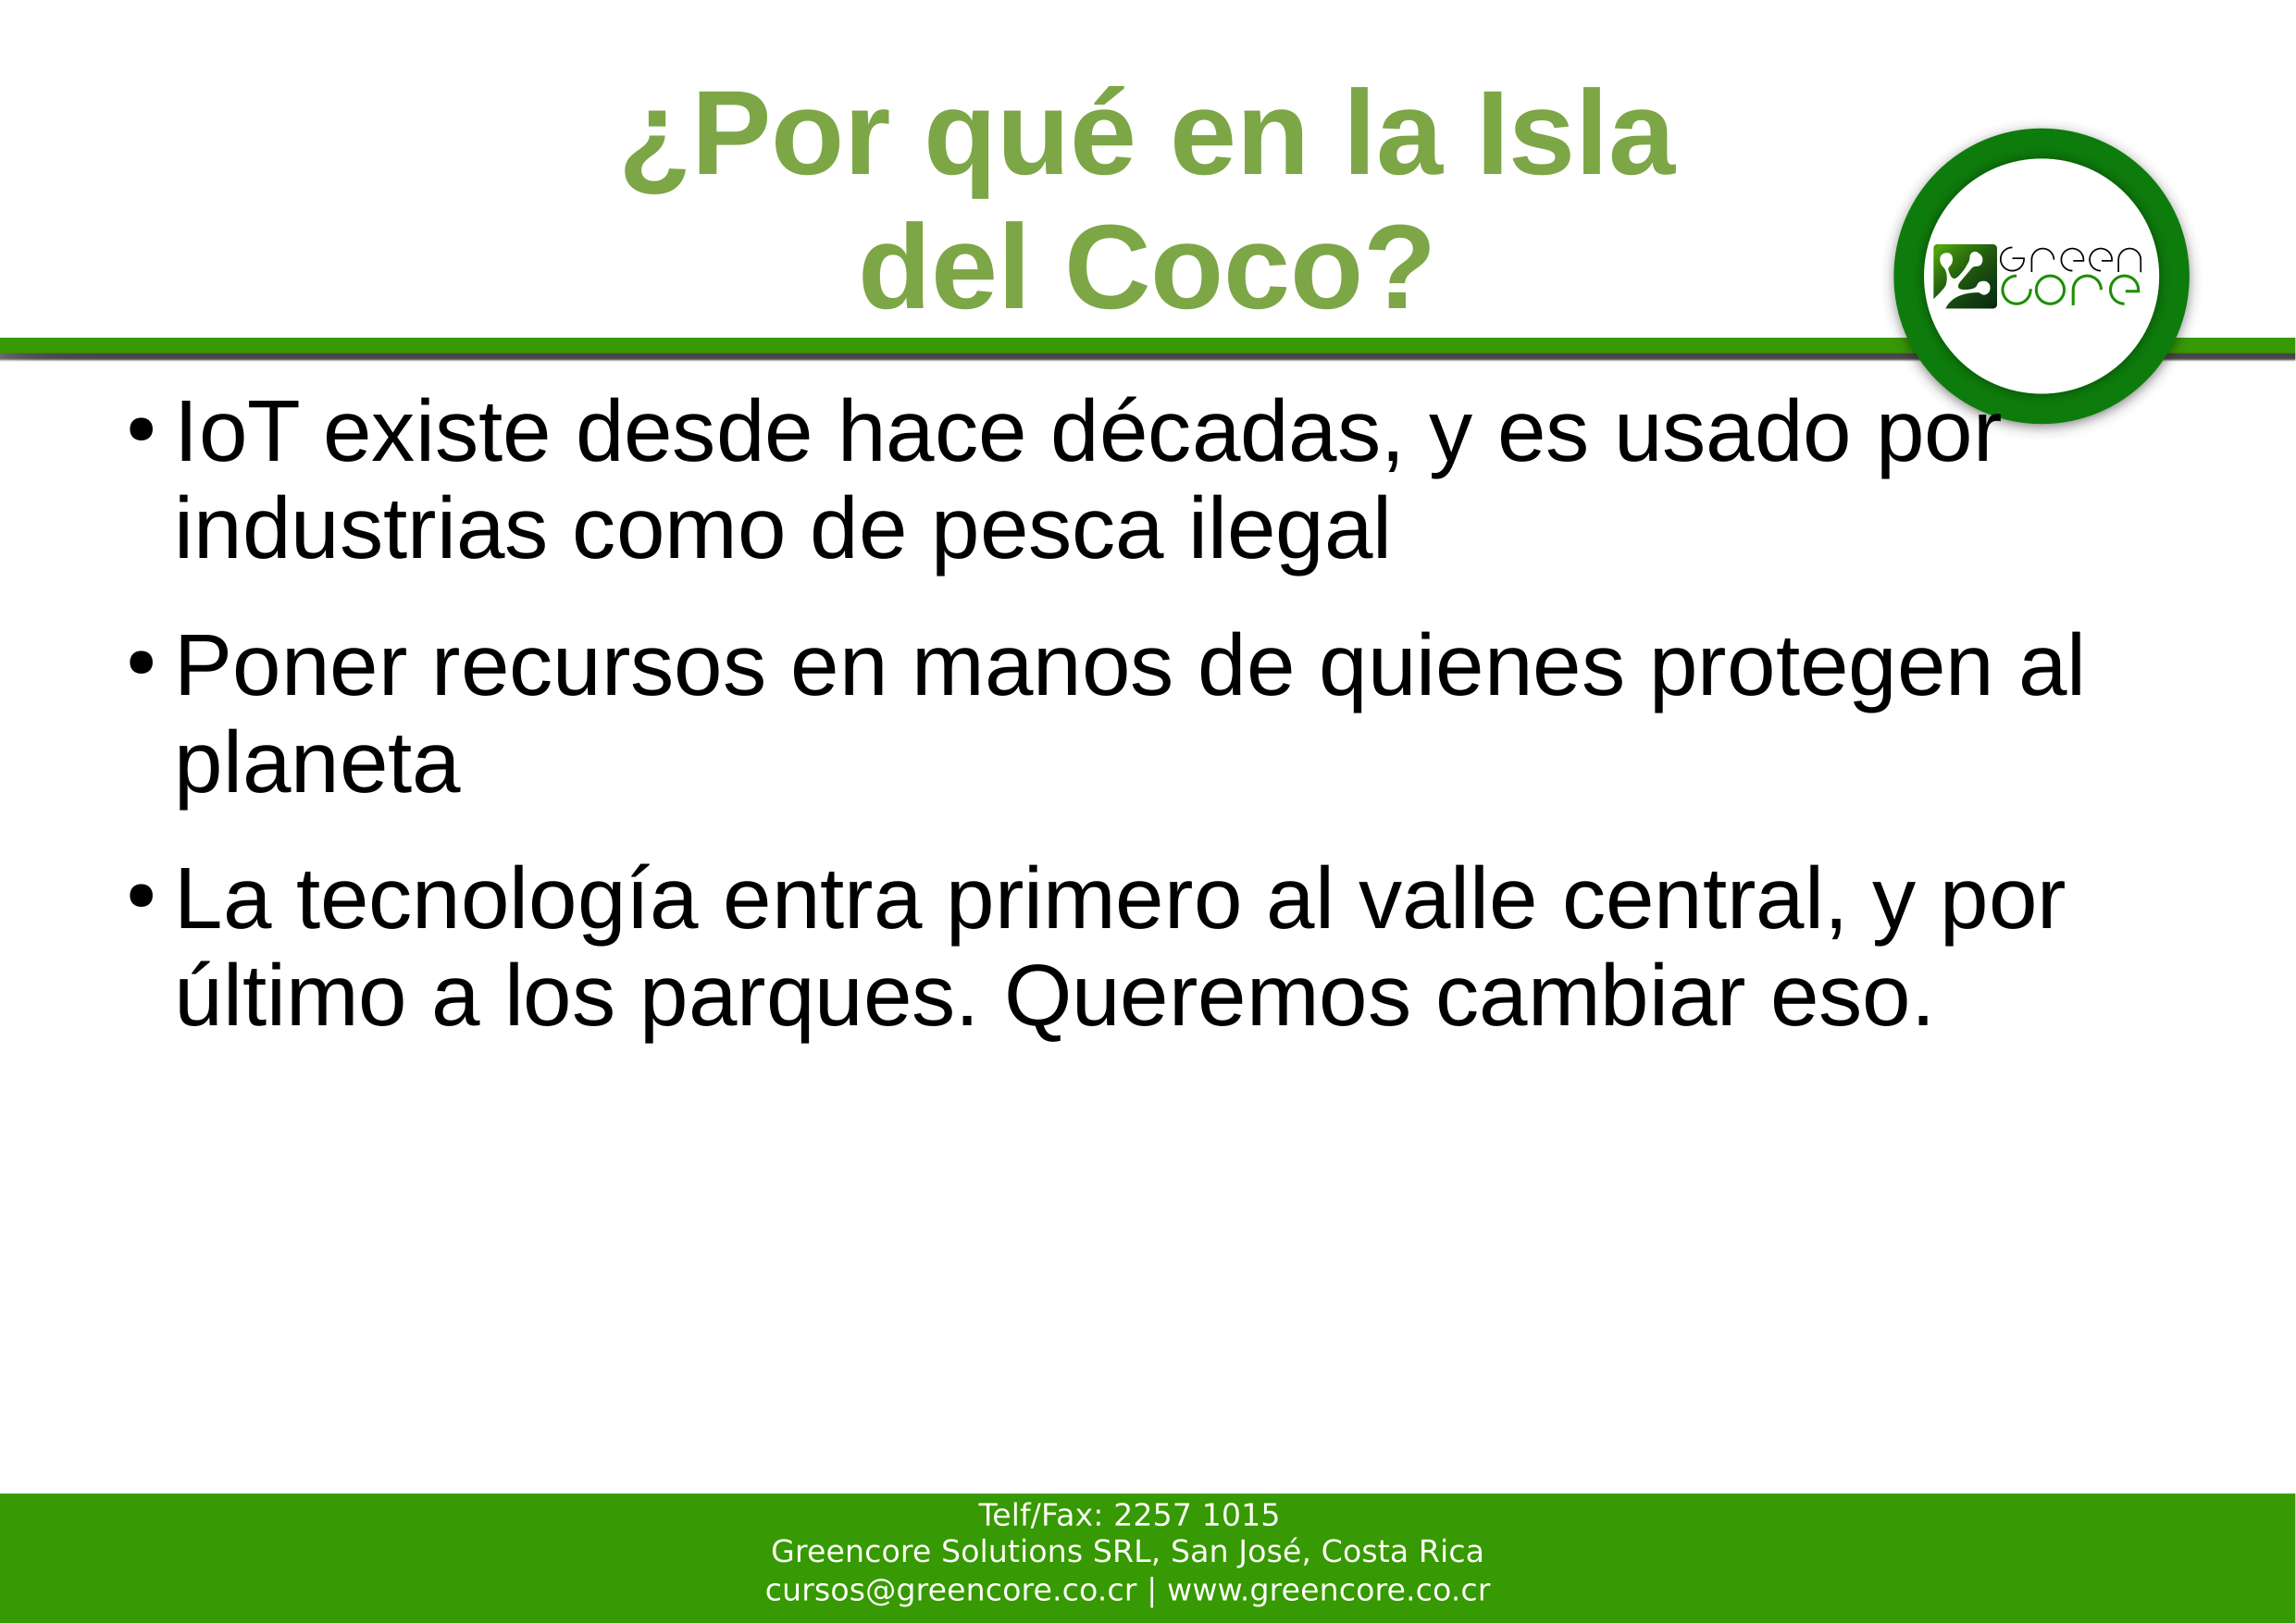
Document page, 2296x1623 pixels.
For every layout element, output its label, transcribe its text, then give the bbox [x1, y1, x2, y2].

list IoT existe desde hace décadas, y es usado por industrias como de pesca ilegal Poner recursos en manos de quienes protegen al planeta La tecnología entra primero al valle central, y por último a los parques. Queremos cambiar eso. [109, 382, 2176, 1492]
title ¿Por qué en la Isla del Coco? [115, 64, 2181, 336]
picture [0, 0, 2296, 1623]
